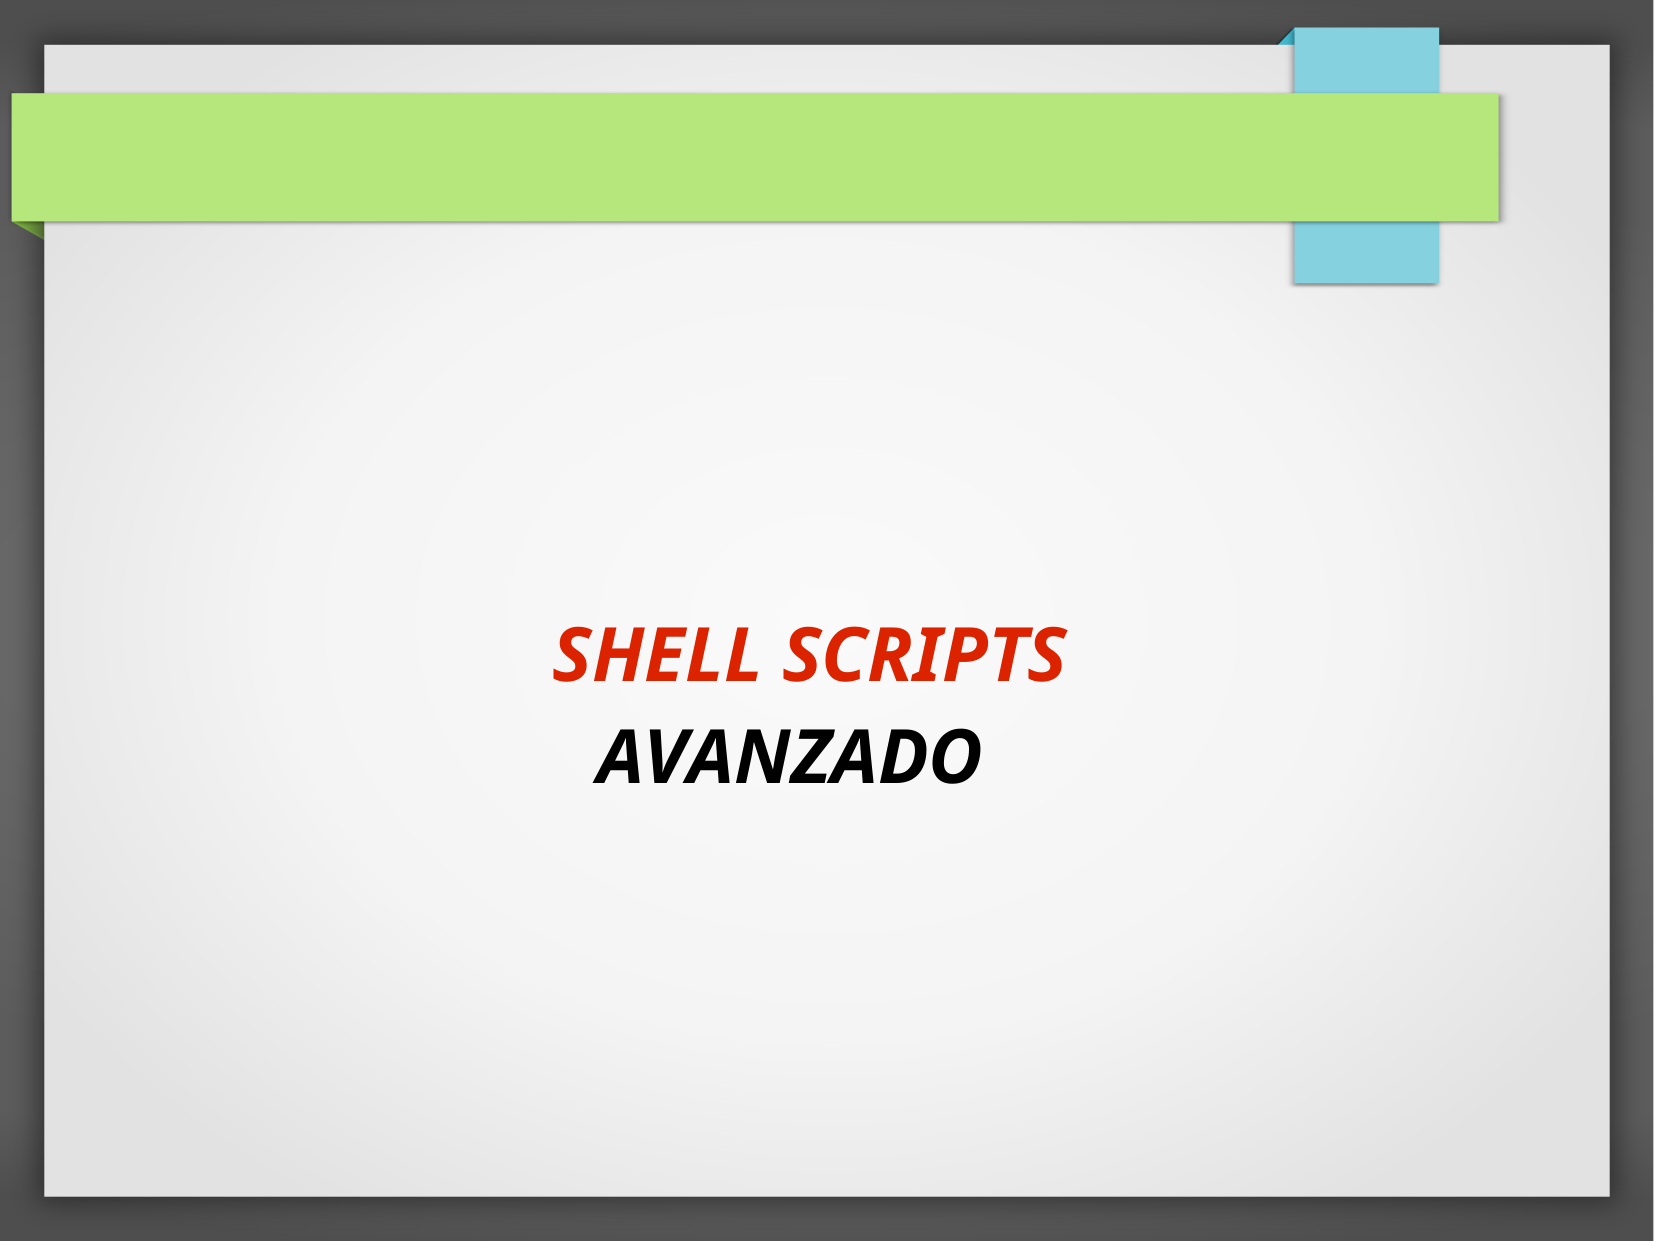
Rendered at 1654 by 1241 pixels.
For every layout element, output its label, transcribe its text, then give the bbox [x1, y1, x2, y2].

picture [0, 0, 1654, 1241]
subtitle SHELL SCRIPTS AVANZADO [82, 343, 1538, 1063]
